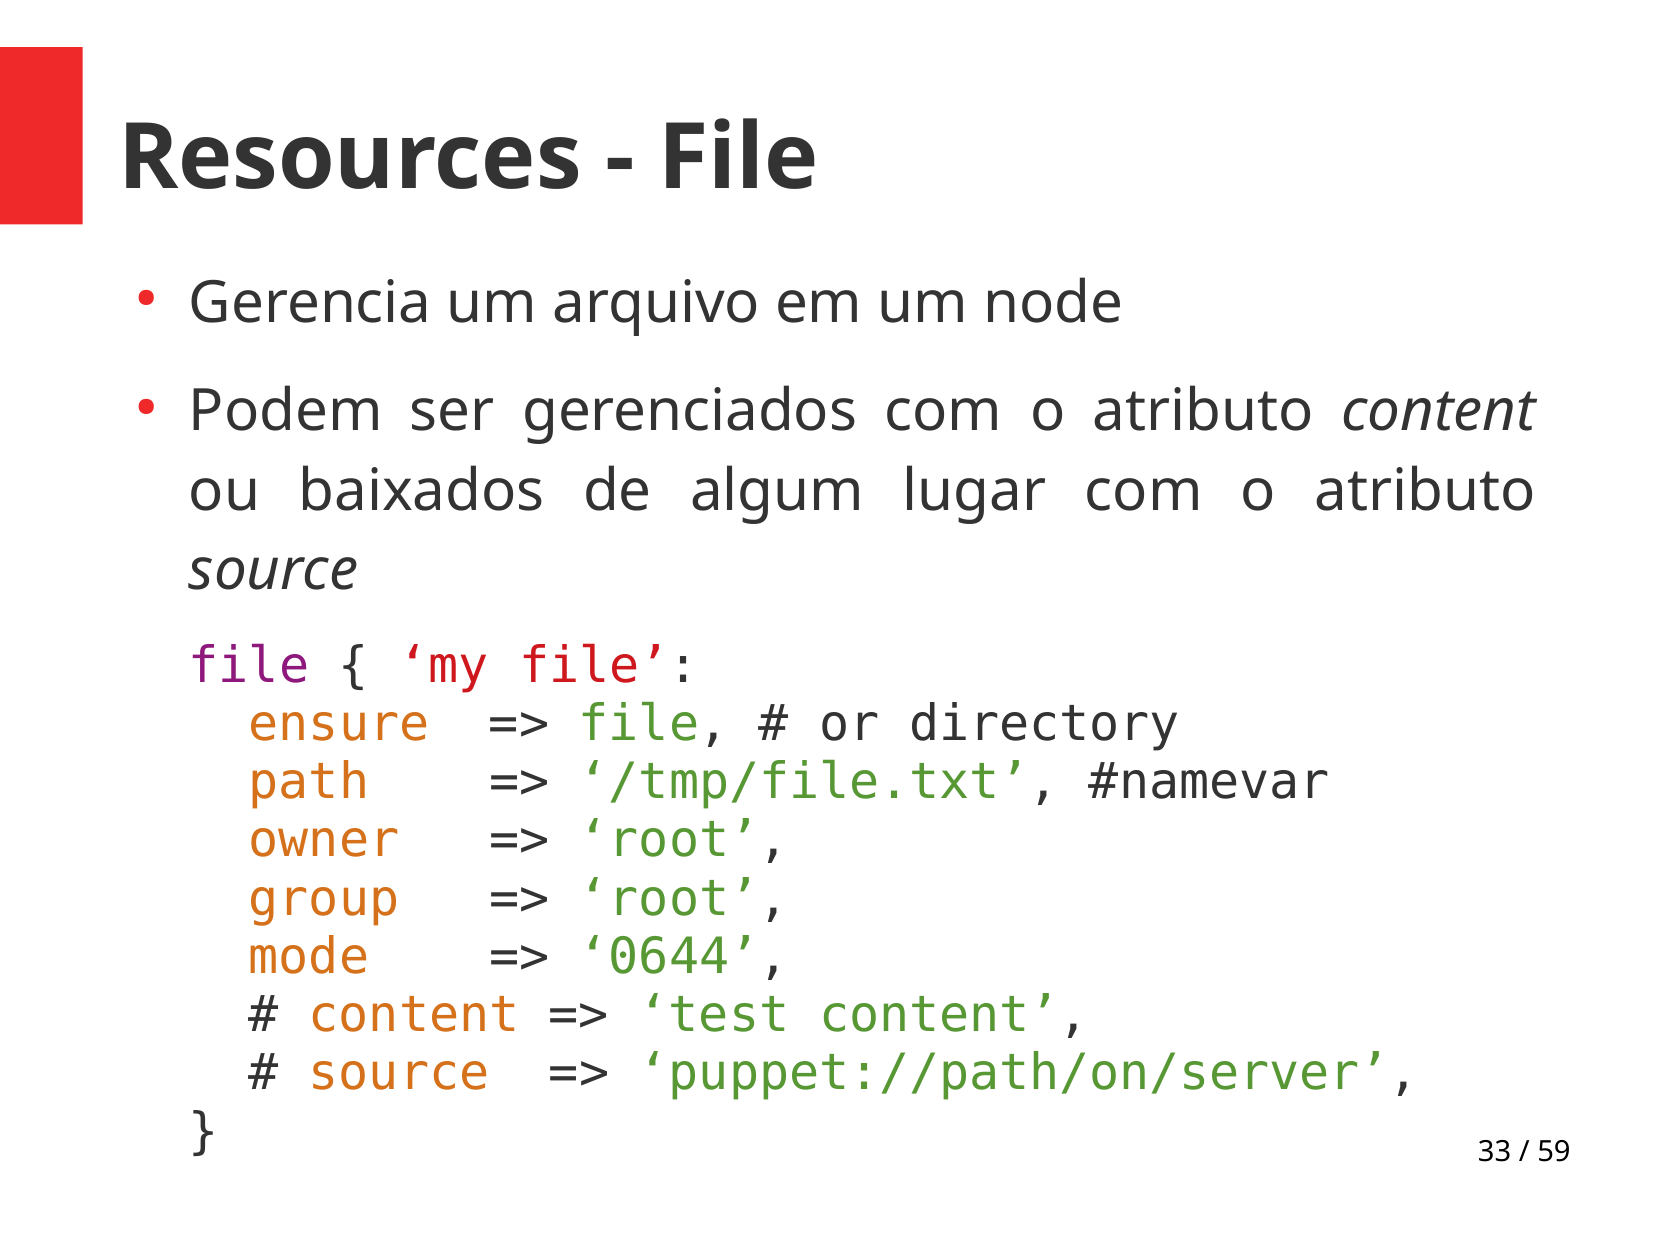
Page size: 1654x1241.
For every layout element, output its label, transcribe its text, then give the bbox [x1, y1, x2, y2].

list Gerencia um arquivo em um node Podem ser gerenciados com o atributo content ou baixados de algum lugar com o atributo source file { ‘my file’: ensure => file, # or directory path => ‘/tmp/file.txt’, #namevar owner => ‘root’, group => ‘root’, mode => ‘0644’, # content => ‘test content’, # source => ‘puppet://path/on/server’, } [118, 259, 1536, 1123]
title Resources - File [118, 49, 1571, 257]
